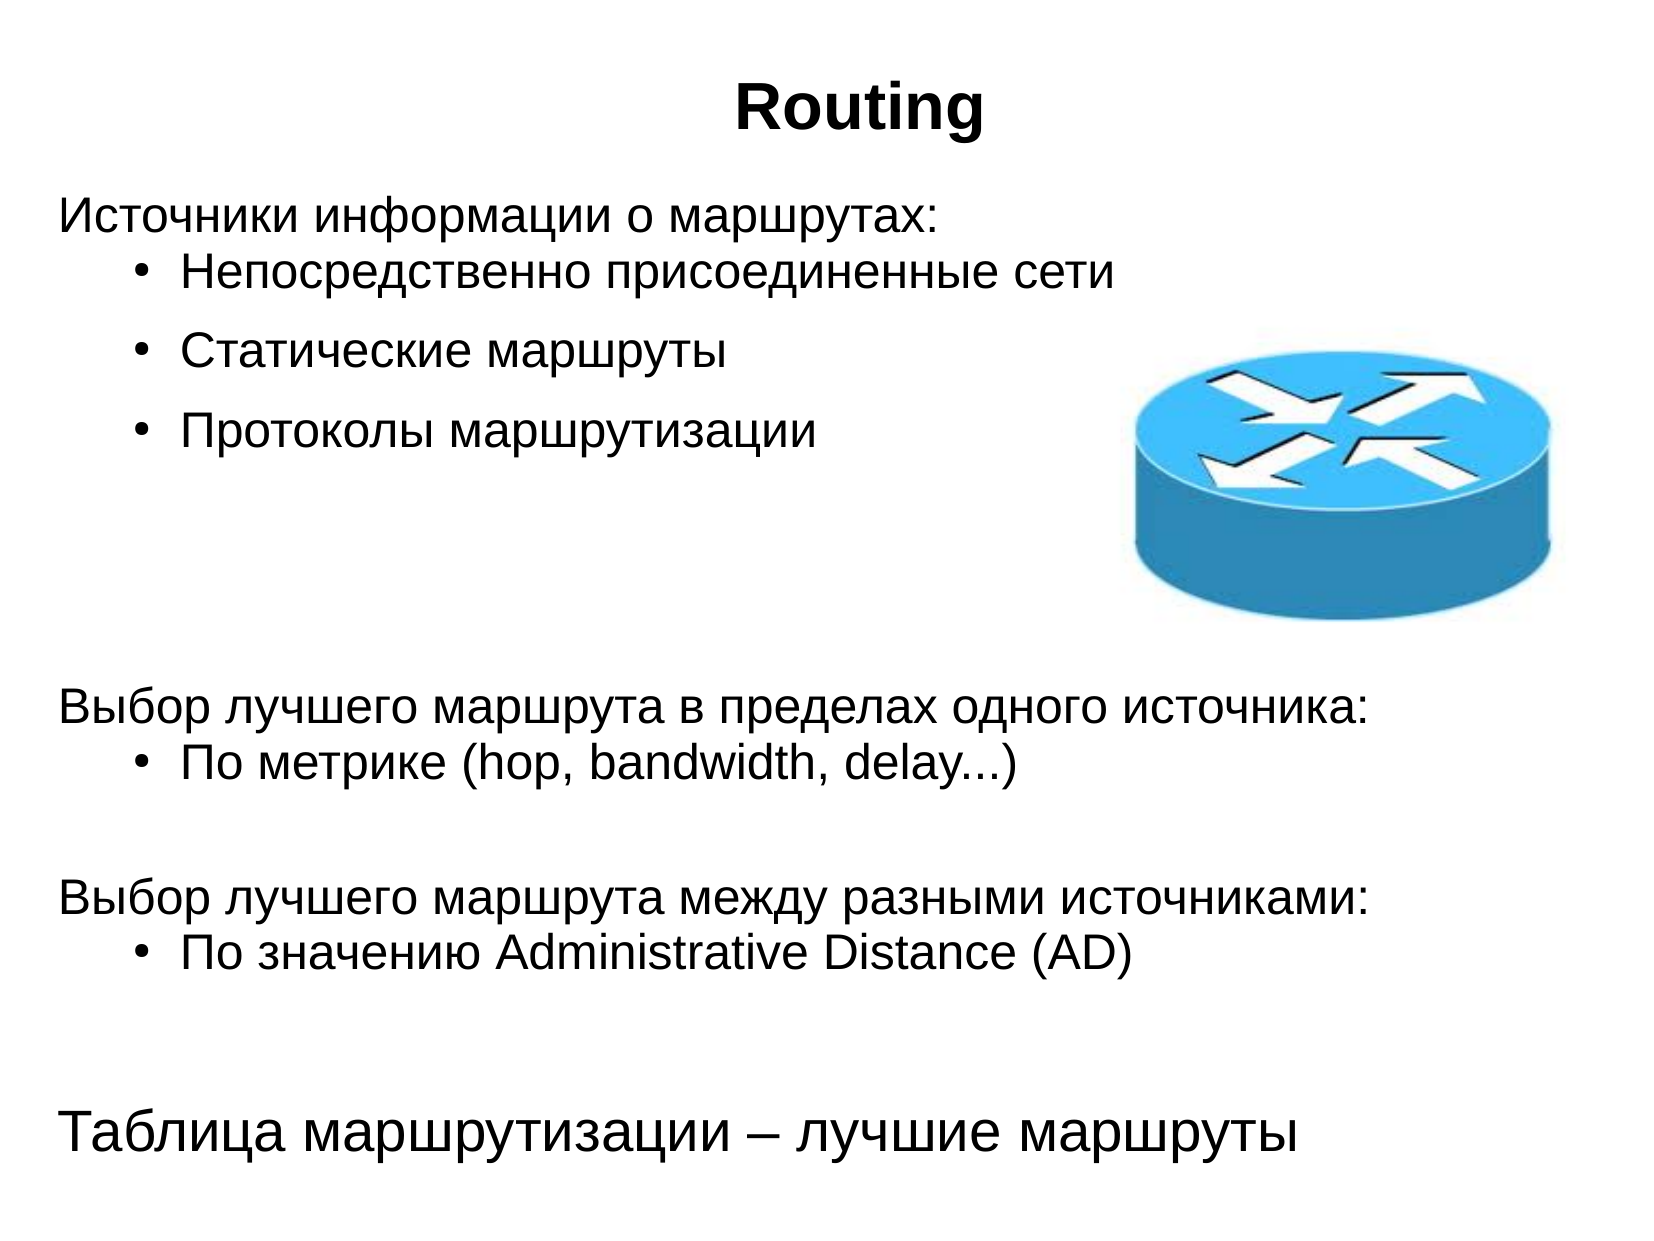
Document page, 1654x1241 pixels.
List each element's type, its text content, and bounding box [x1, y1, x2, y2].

picture [1501, 299, 1613, 676]
list Источники информации о маршрутах: Непосредственно присоединенные сети Статические маршруты Протоколы маршрутизации Выбор лучшего маршрута в пределах одного источника: По метрике (hop, bandwidth, delay...) Выбор лучшего маршрута между разными источниками: По значению Administrative Distance (AD) Таблица маршрутизации – лучшие маршруты [57, 187, 1501, 1164]
text_box Routing [123, 41, 1597, 151]
